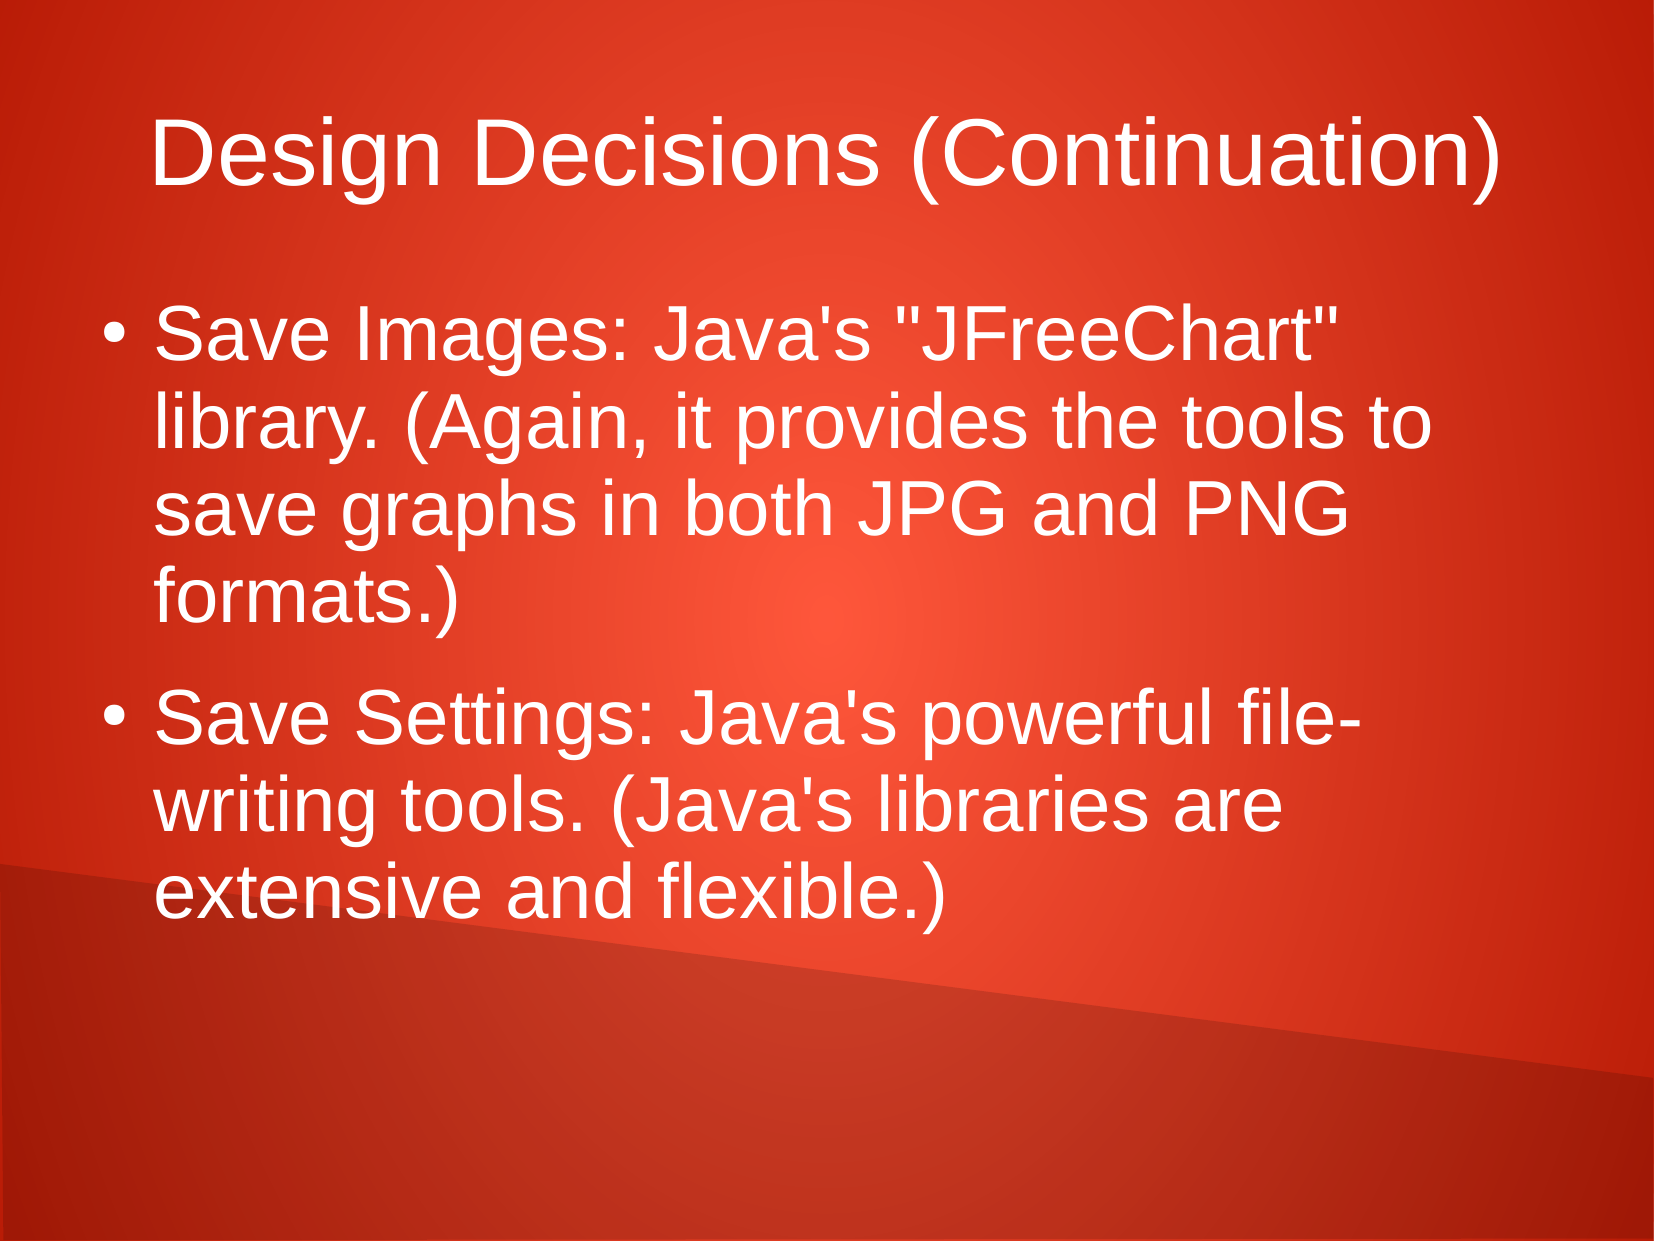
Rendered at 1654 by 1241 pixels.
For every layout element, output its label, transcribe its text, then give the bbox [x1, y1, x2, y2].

list Save Images: Java's "JFreeChart" library. (Again, it provides the tools to save graphs in both JPG and PNG formats.) Save Settings: Java's powerful file-writing tools. (Java's libraries are extensive and flexible.) [82, 290, 1571, 1010]
title Design Decisions (Continuation) [82, 49, 1571, 257]
